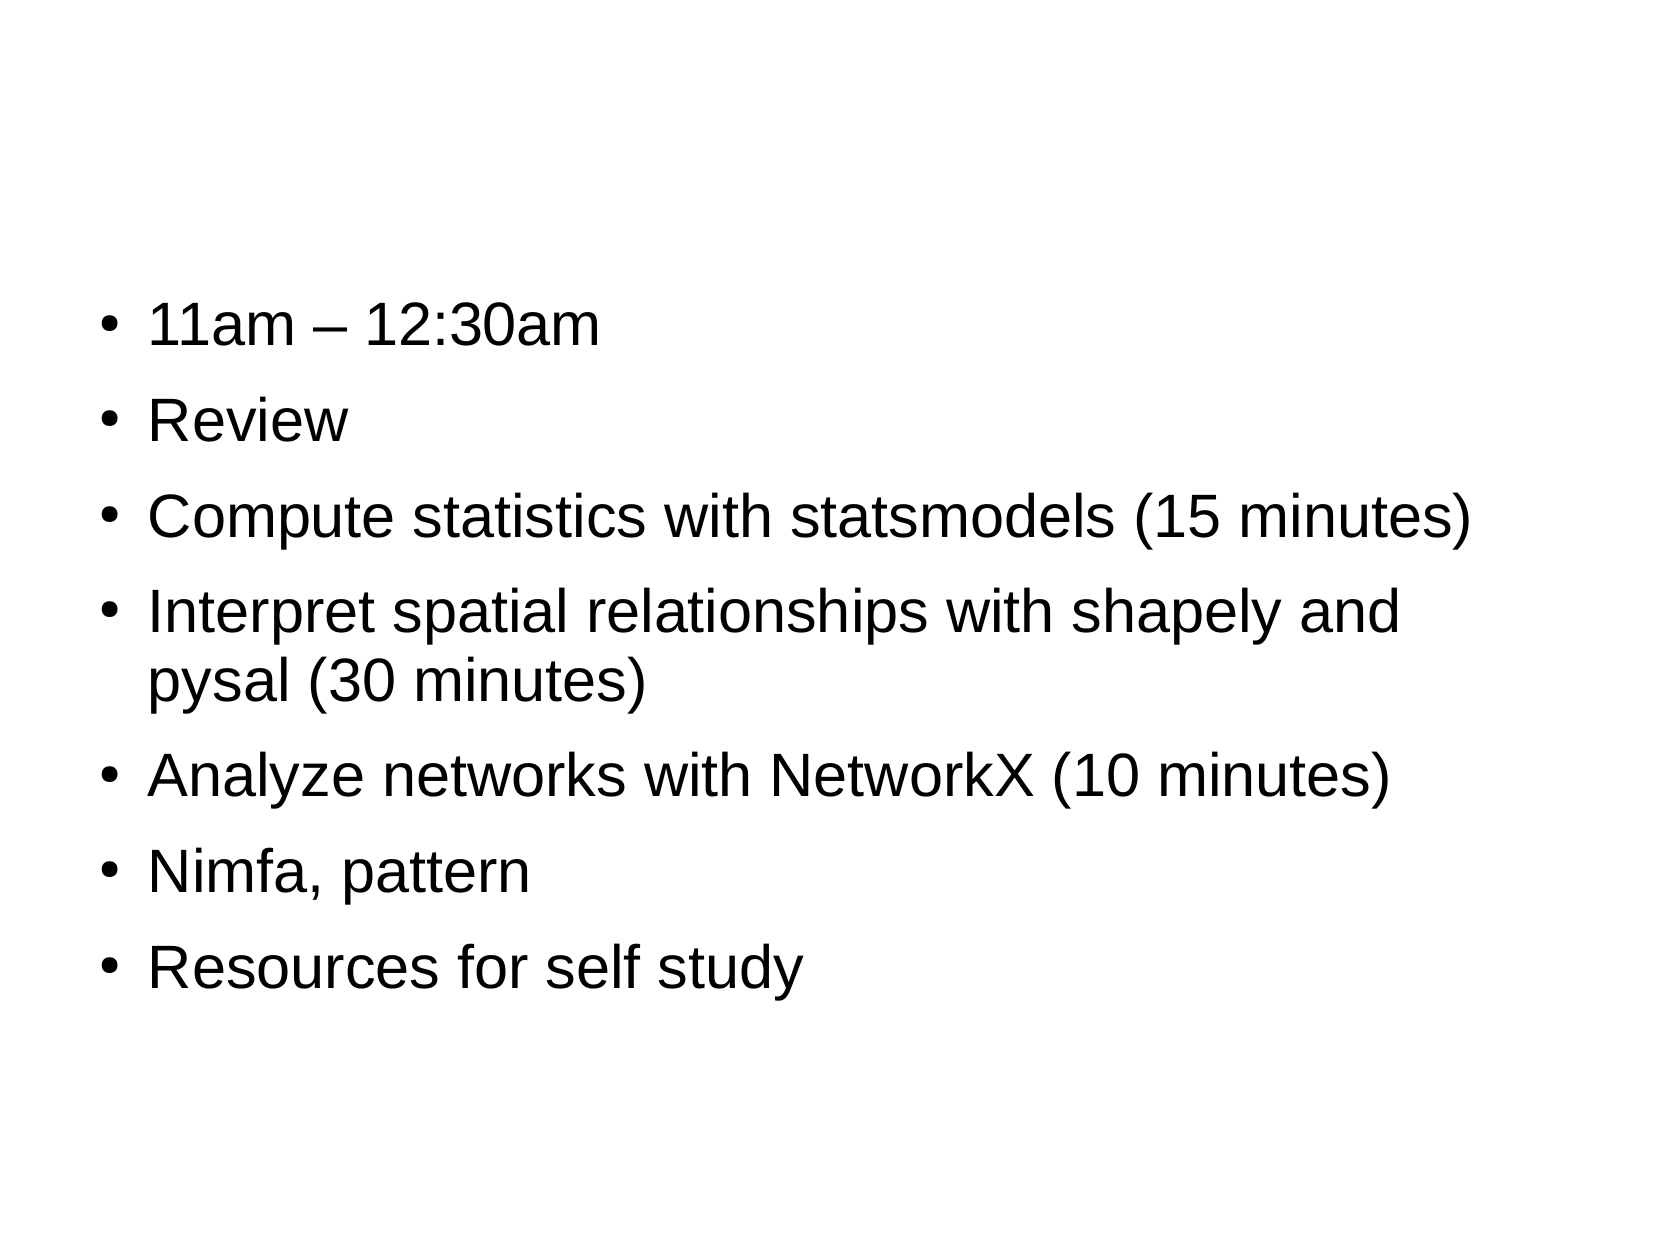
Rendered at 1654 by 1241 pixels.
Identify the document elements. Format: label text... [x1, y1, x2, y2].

list 11am – 12:30am Review Compute statistics with statsmodels (15 minutes) Interpret spatial relationships with shapely and pysal (30 minutes) Analyze networks with NetworkX (10 minutes) Nimfa, pattern Resources for self study [82, 290, 1538, 1010]
